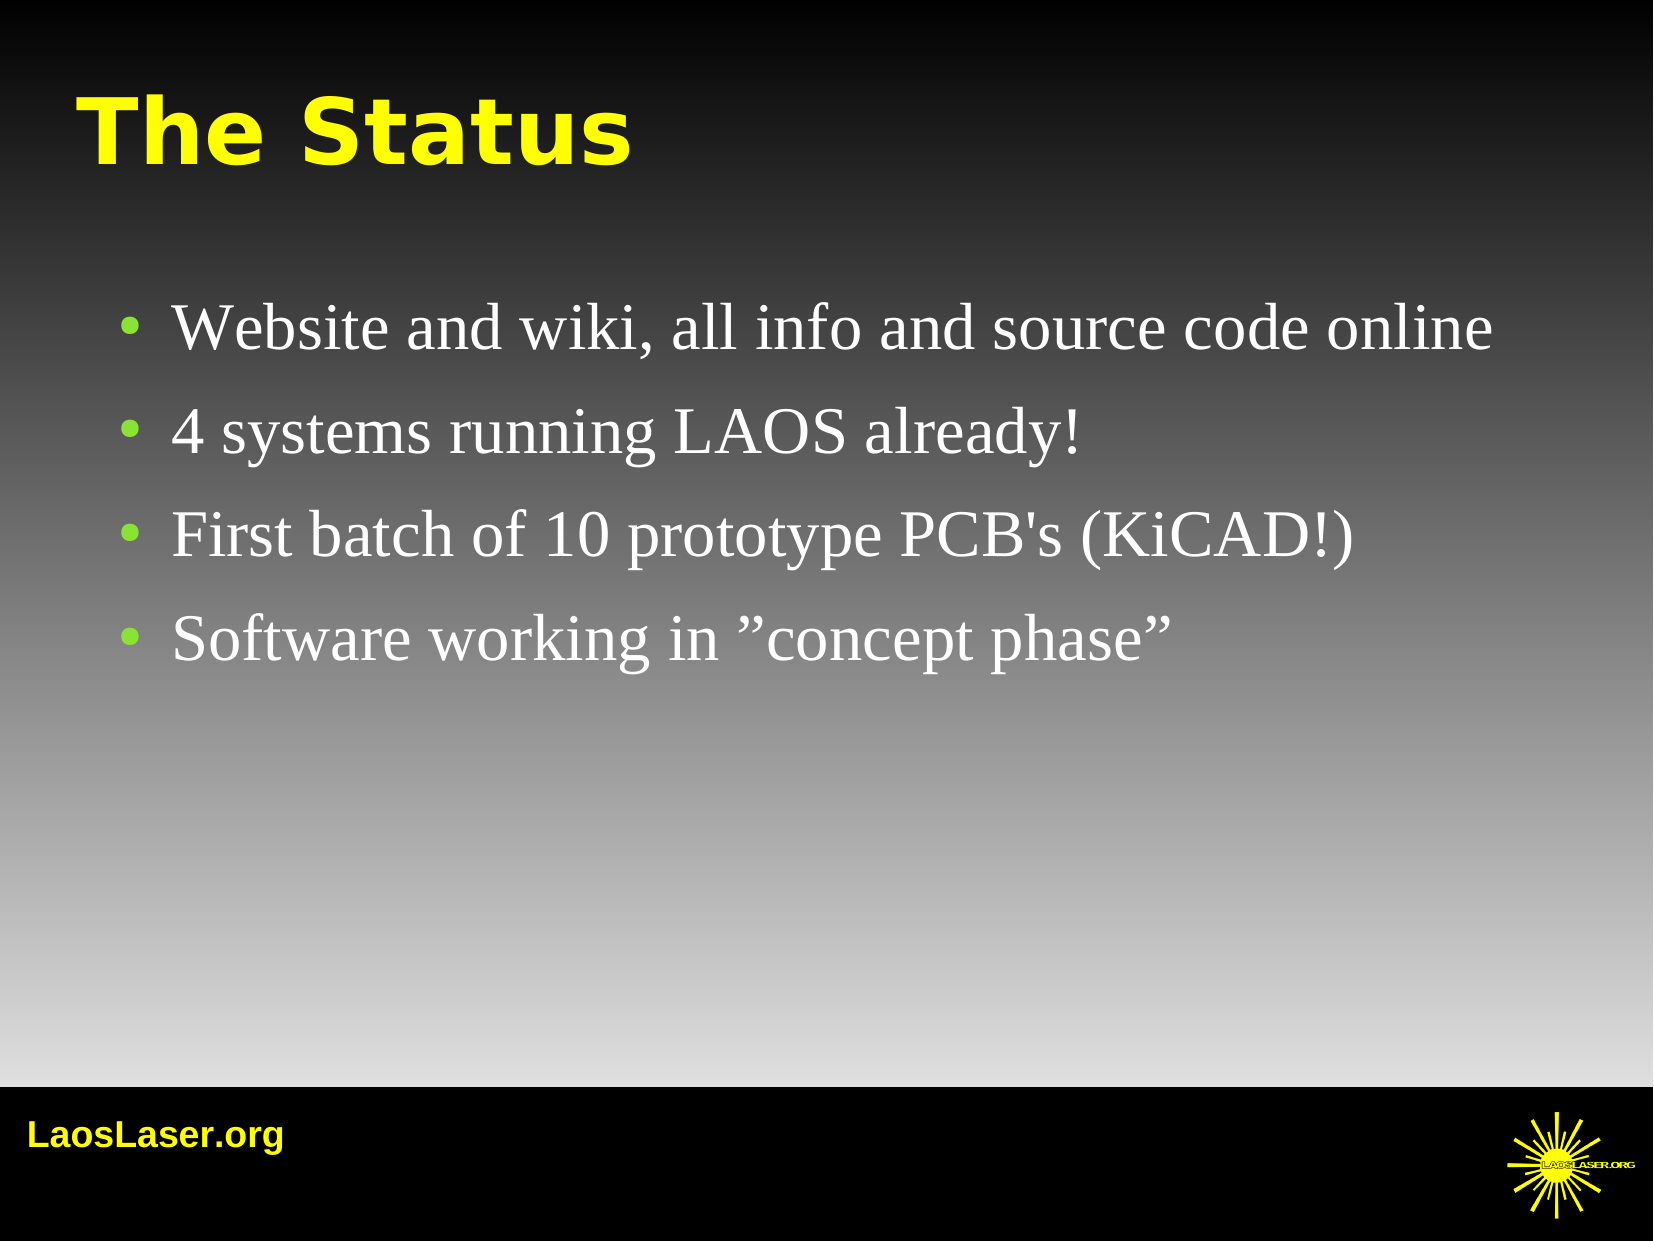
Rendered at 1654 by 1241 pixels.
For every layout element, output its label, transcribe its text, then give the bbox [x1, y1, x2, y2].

list Website and wiki, all info and source code online 4 systems running LAOS already! First batch of 10 prototype PCB's (KiCAD!) Software working in ”concept phase” [82, 290, 1571, 1036]
picture [1502, 1108, 1640, 1225]
title The Status [76, 36, 1565, 229]
